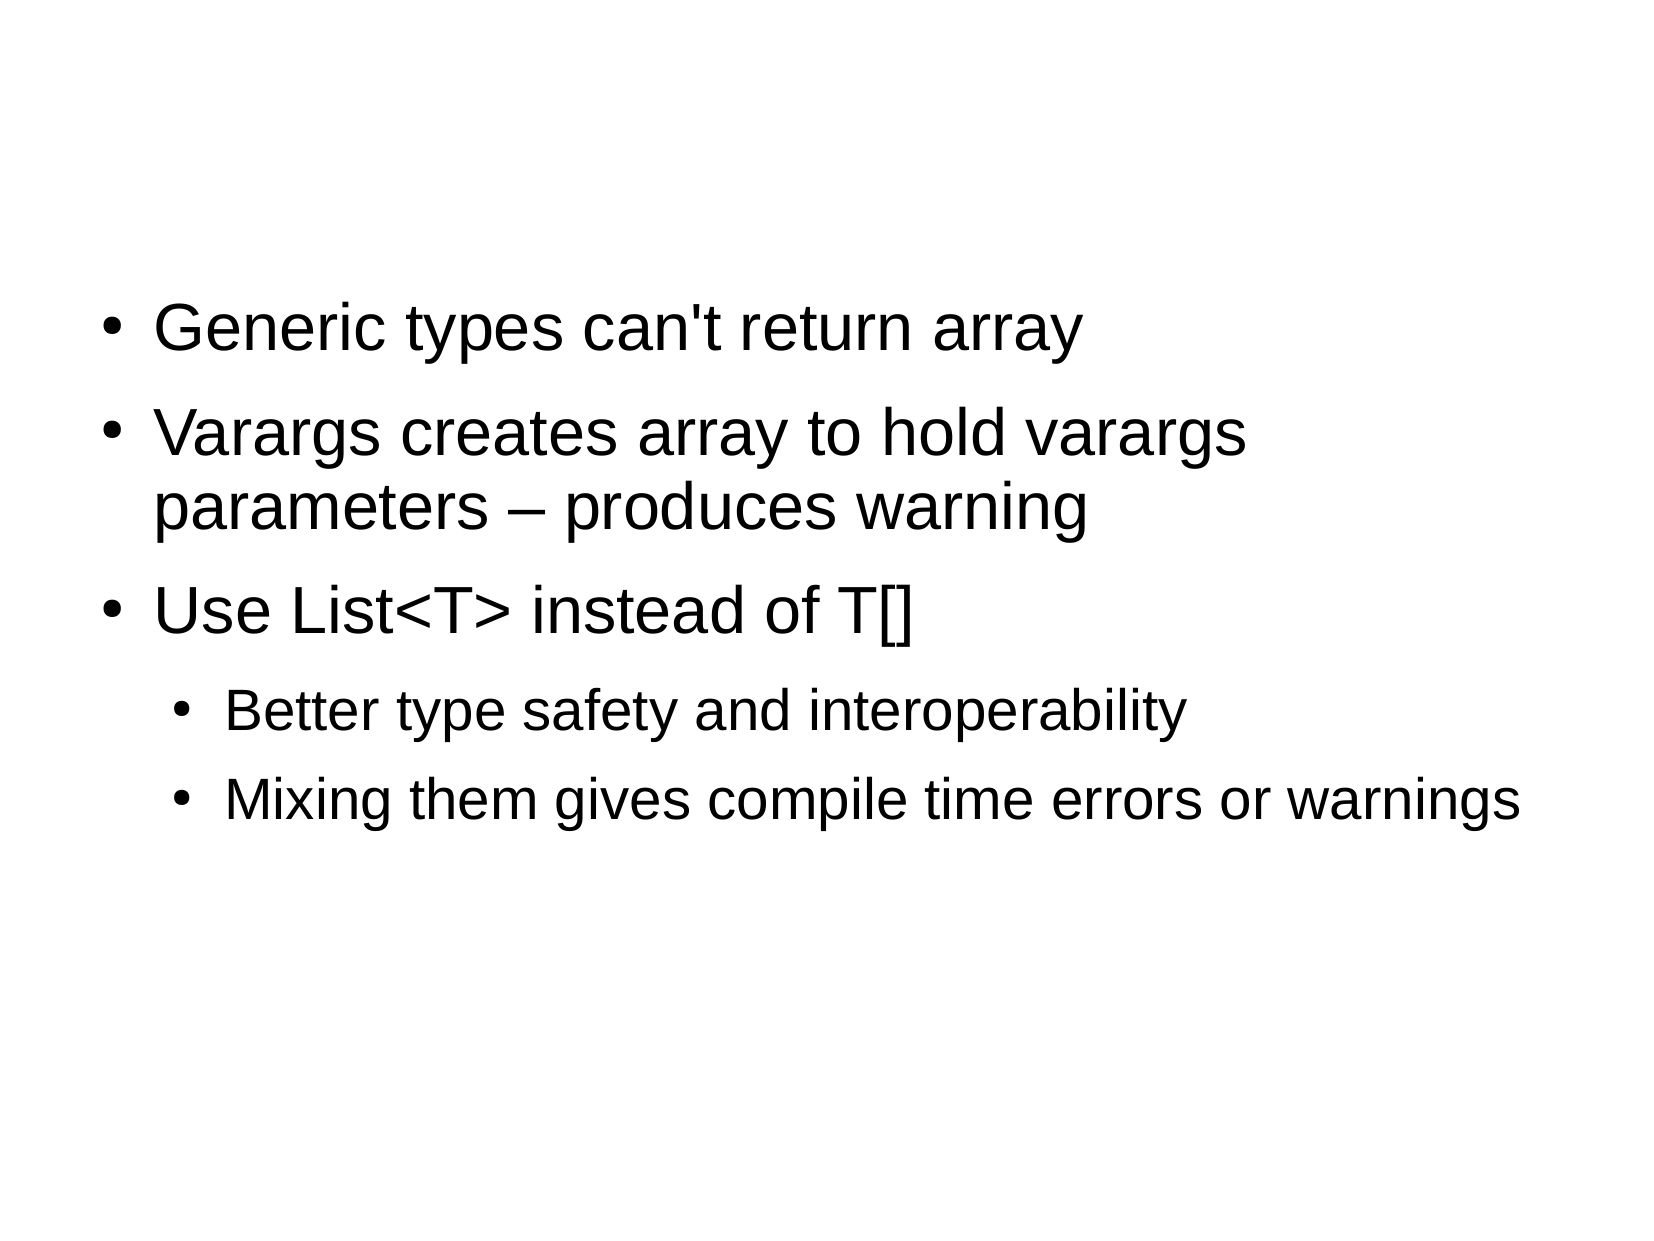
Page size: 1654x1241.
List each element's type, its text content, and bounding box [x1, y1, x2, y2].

list Generic types can't return array Varargs creates array to hold varargs parameters – produces warning Use List<T> instead of T[] Better type safety and interoperability Mixing them gives compile time errors or warnings [82, 290, 1571, 1094]
